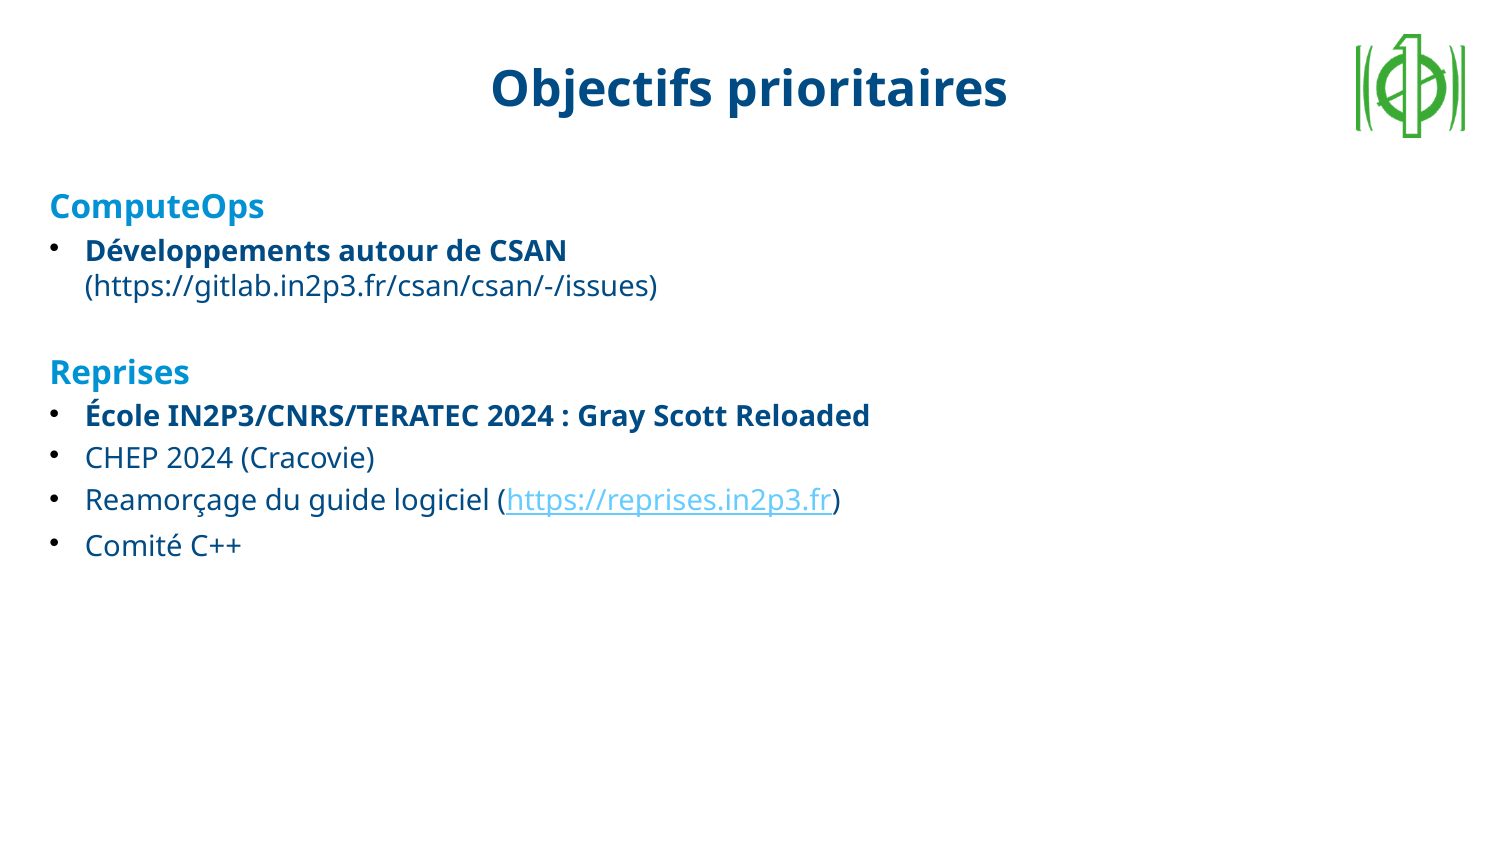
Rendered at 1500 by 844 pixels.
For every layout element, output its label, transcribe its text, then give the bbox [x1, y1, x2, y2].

text_box ComputeOps Développements autour de CSAN (https://gitlab.in2p3.fr/csan/csan/-/issues) Reprises École IN2P3/CNRS/TERATEC 2024 : Gray Scott Reloaded CHEP 2024 (Cracovie) Reamorçage du guide logiciel (https://reprises.in2p3.fr) Comité C++ [34, 178, 1465, 740]
picture [1356, 34, 1465, 138]
text_box Objectifs prioritaires [34, 35, 1356, 138]
